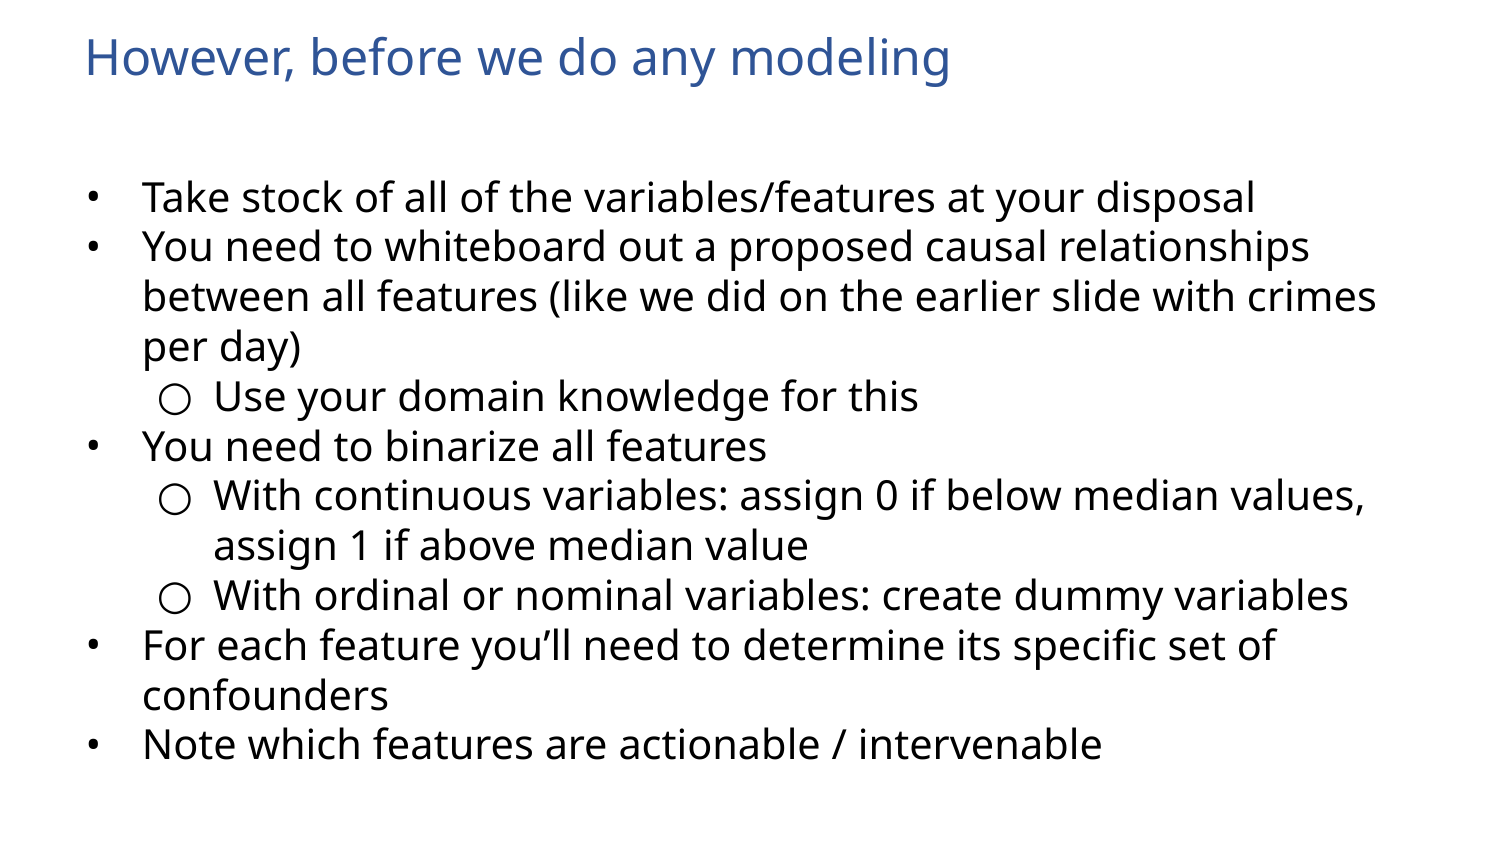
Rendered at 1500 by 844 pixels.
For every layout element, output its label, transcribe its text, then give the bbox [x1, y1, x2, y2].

title However, before we do any modeling [72, 26, 1464, 119]
text_box Take stock of all of the variables/features at your disposal You need to whiteboard out a proposed causal relationships between all features (like we did on the earlier slide with crimes per day) Use your domain knowledge for this You need to binarize all features With continuous variables: assign 0 if below median values, assign 1 if above median value With ordinal or nominal variables: create dummy variables For each feature you’ll need to determine its specific set of confounders Note which features are actionable / intervenable [59, 164, 1441, 779]
